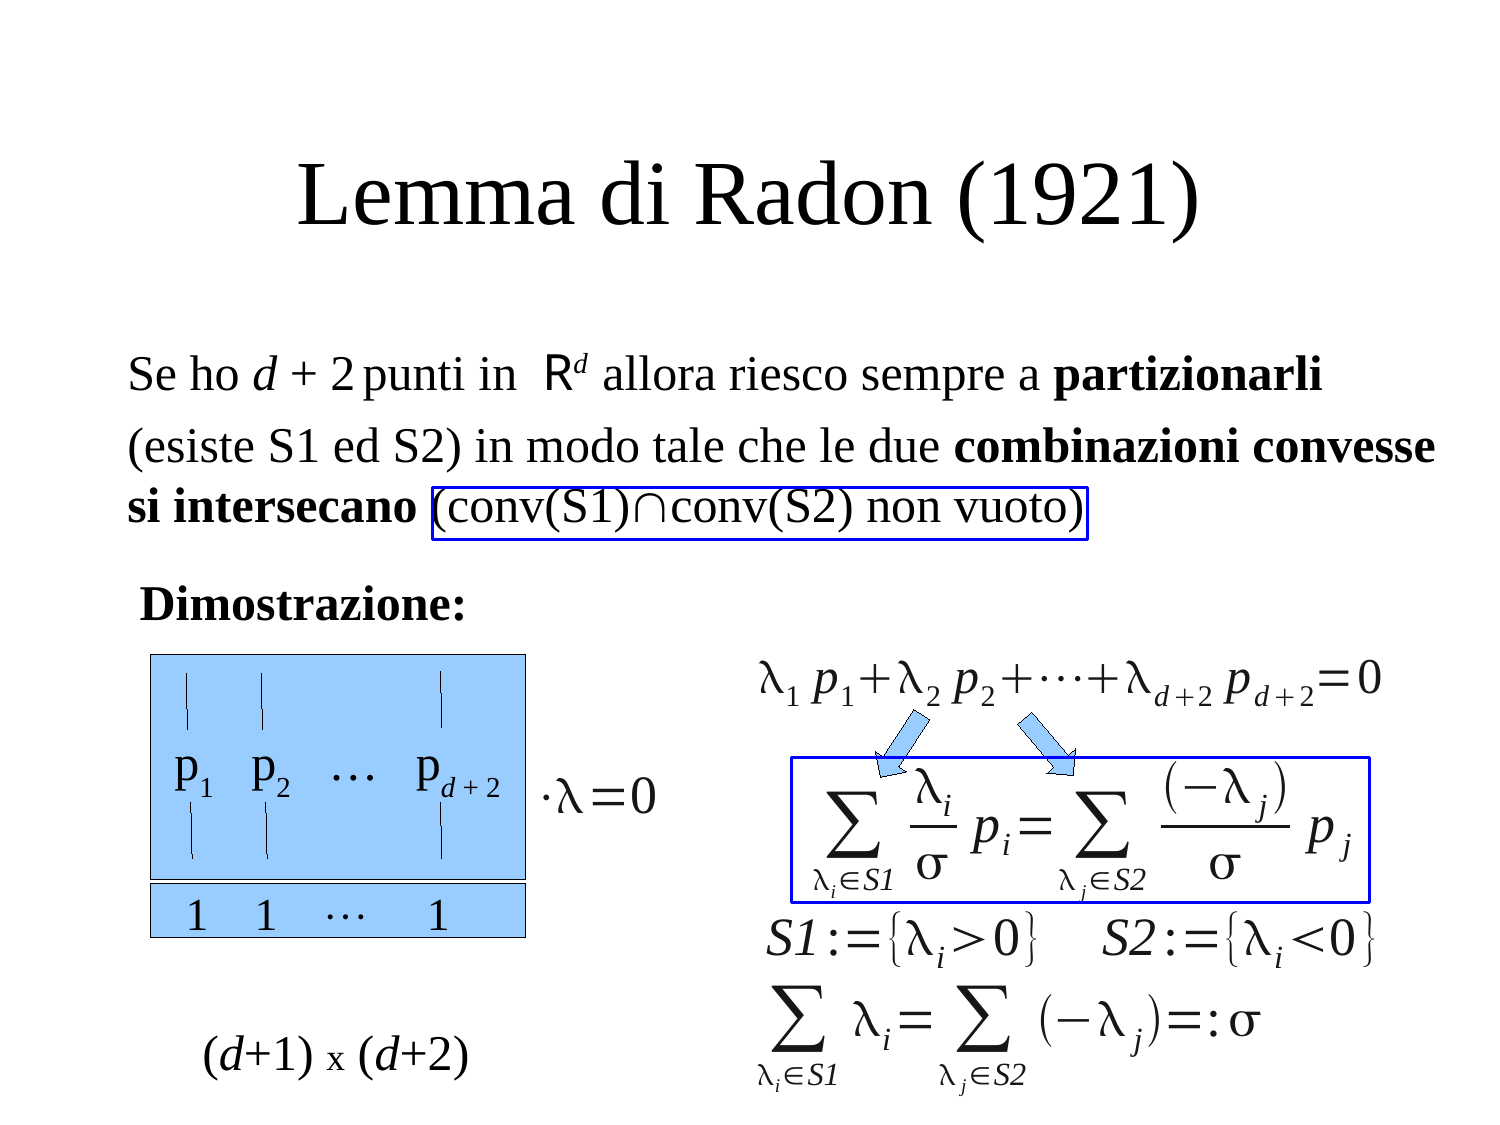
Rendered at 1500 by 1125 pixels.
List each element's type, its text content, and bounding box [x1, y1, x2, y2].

text_box [1017, 712, 1076, 755]
text_box Dimostrazione: [124, 562, 623, 638]
chart [758, 907, 1051, 976]
title Lemma di Radon (1921) [112, 107, 1387, 280]
chart [751, 649, 1388, 713]
chart [750, 982, 1269, 1097]
text_box [884, 709, 930, 755]
text_box (d+1) x (d+2) [187, 1012, 526, 1088]
chart [525, 765, 665, 826]
text_box 1 1  1 [150, 883, 526, 938]
text_box Se ho d + 2 punti in Rd allora riesco sempre a partizionarli (esiste S1 ed S2) in modo tale che le due combinazioni convesse si intersecano (conv(S1)conv(S2) non vuoto) [112, 332, 1463, 540]
chart [805, 759, 1358, 901]
chart [1095, 907, 1388, 976]
text_box p1 p2 … pd + 2 [150, 654, 526, 880]
text_box Se ho d + 2 punti in Rd allora riesco sempre a partizionarli (esiste S1 ed S2) in modo tale che le due combinazioni convesse si intersecano (conv(S1)conv(S2) non vuoto) [434, 489, 1086, 538]
